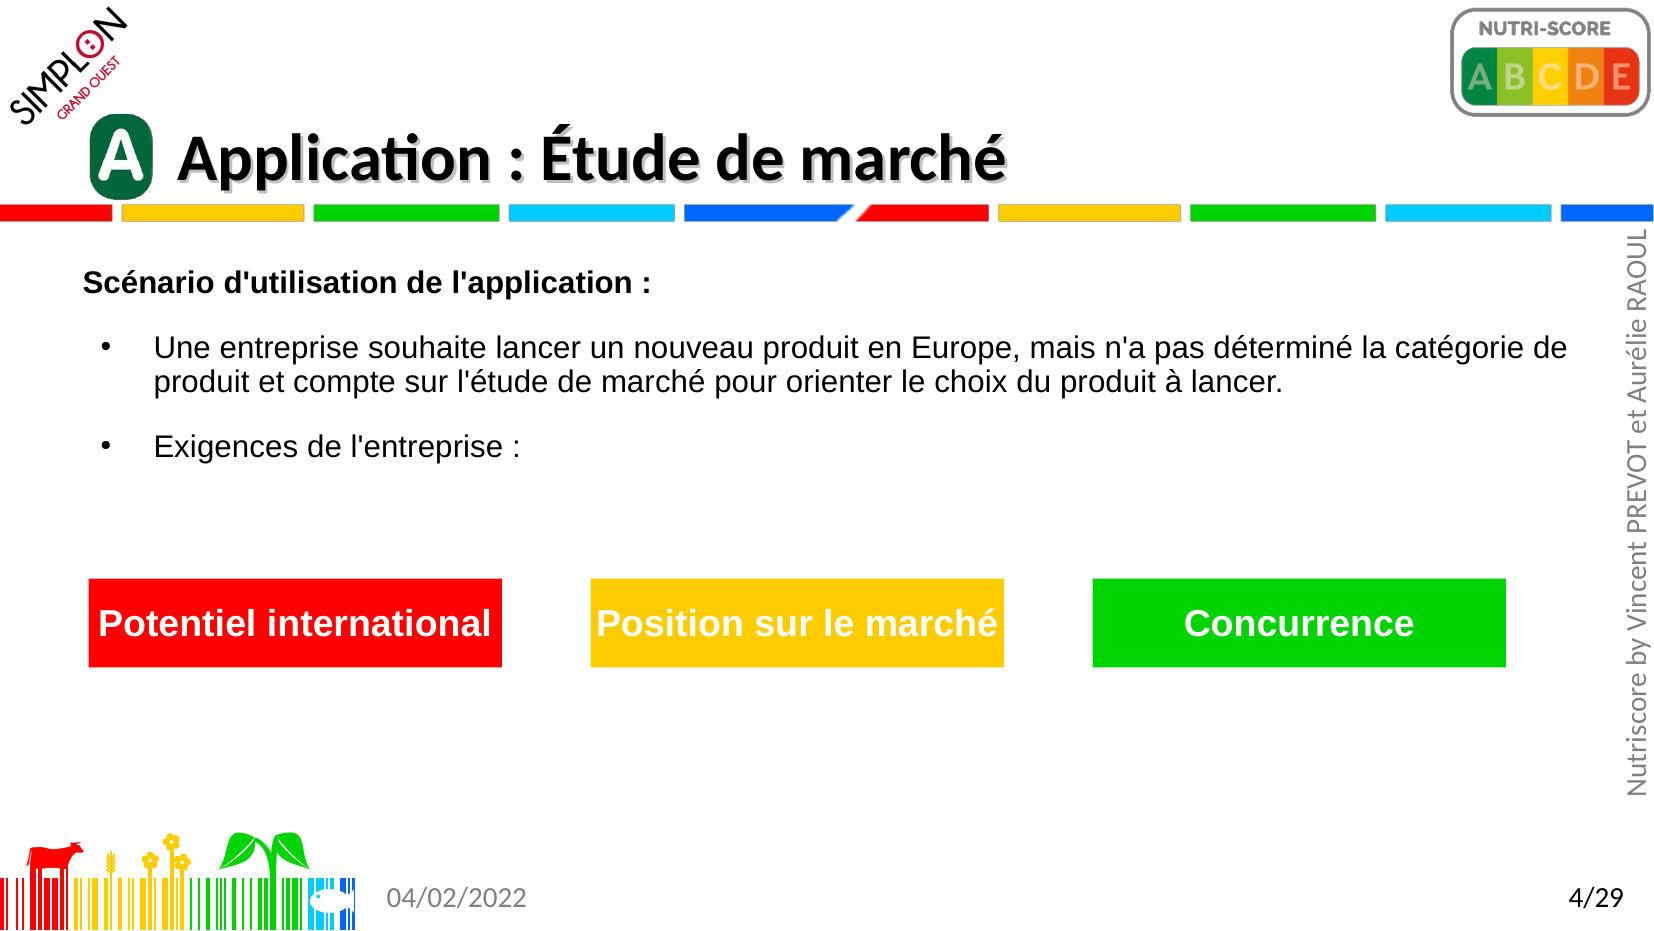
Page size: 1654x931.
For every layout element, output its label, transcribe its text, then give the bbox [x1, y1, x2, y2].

text_box Concurrence [1092, 578, 1506, 668]
picture [2, 2, 147, 147]
text_box Position sur le marché [590, 578, 1004, 668]
title Application : Étude de marché [177, 118, 1571, 210]
list Scénario d'utilisation de l'application : Une entreprise souhaite lancer un nouveau produit en Europe, mais n'a pas déterminé la catégorie de produit et compte sur l'étude de marché pour orienter le choix du produit à lancer. Exigences de l'entreprise : [82, 265, 1571, 502]
picture [1448, 4, 1654, 119]
text_box Potentiel international [88, 578, 502, 668]
picture [0, 826, 355, 930]
picture [0, 112, 1654, 225]
